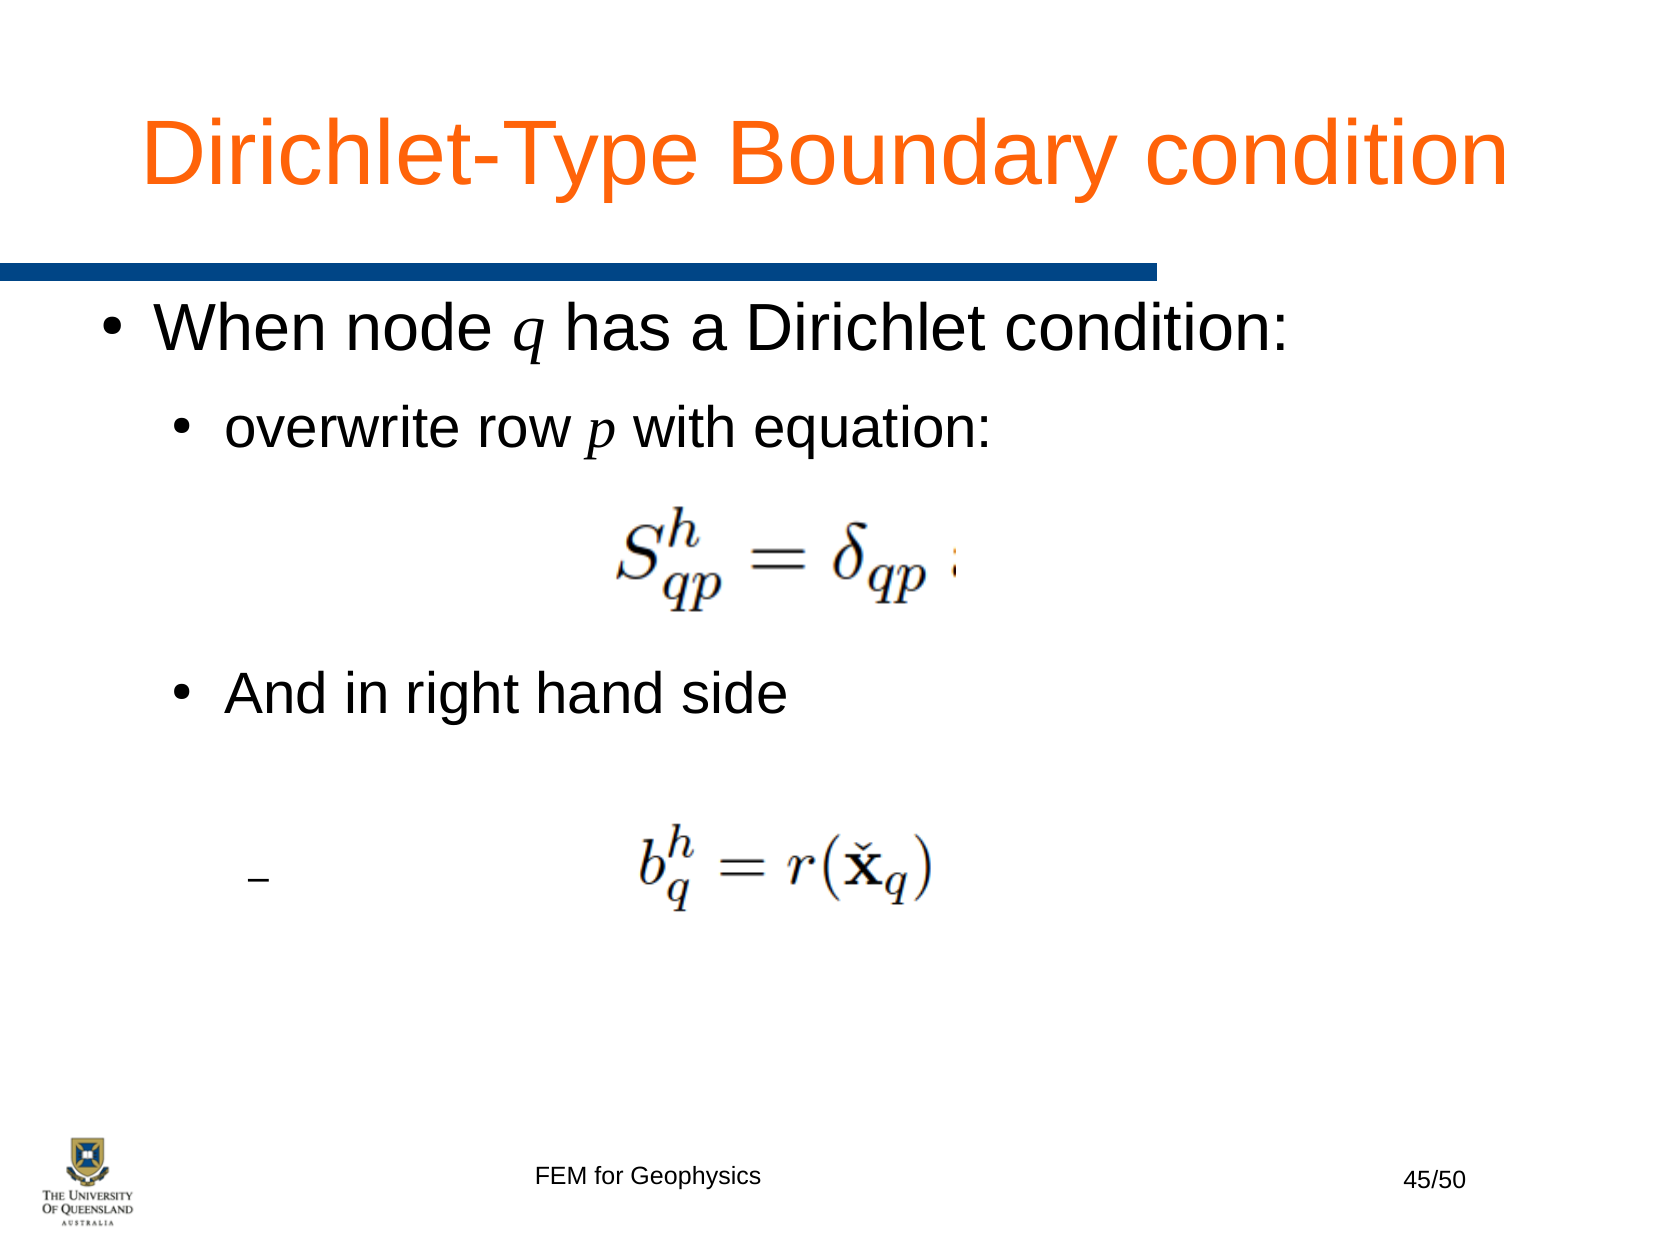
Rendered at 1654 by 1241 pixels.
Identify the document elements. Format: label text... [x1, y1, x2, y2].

picture [35, 1133, 142, 1235]
title Dirichlet-Type Boundary condition [82, 49, 1571, 257]
list When node q has a Dirichlet condition: overwrite row p with equation: And in right hand side [82, 290, 1571, 1010]
picture [629, 784, 966, 950]
picture [591, 465, 956, 664]
